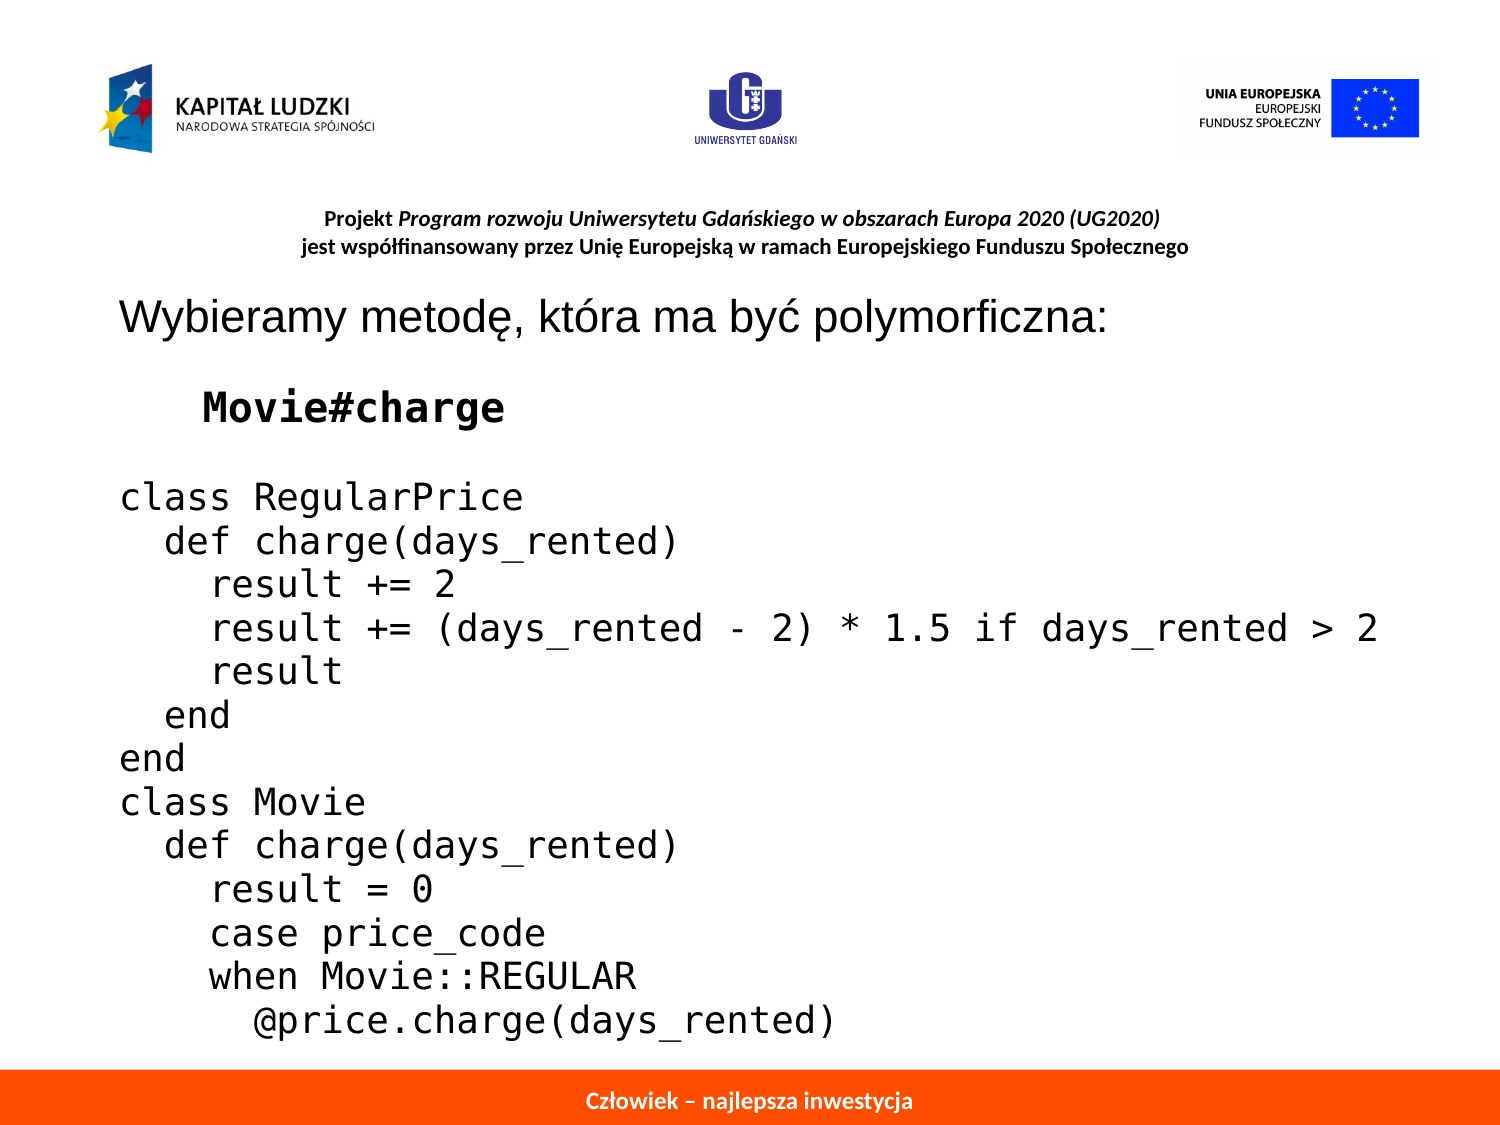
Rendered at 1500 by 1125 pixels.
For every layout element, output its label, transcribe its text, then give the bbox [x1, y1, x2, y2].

text_box Projekt Program rozwoju Uniwersytetu Gdańskiego w obszarach Europa 2020 (UG2020) jest współfinansowany przez Unię Europejską w ramach Europejskiego Funduszu Społecznego [53, 196, 1439, 267]
footer Człowiek – najlepsza inwestycja [0, 1069, 1500, 1125]
picture [1179, 60, 1439, 156]
picture [53, 19, 418, 196]
picture [692, 69, 800, 147]
text_box Wybieramy metodę, która ma być polymorficzna: Movie#charge class RegularPrice def charge(days_rented) result += 2 result += (days_rented - 2) * 1.5 if days_rented > 2 result end end class Movie def charge(days_rented) result = 0 case price_code when Movie::REGULAR @price.charge(days_rented) [104, 283, 1394, 1050]
